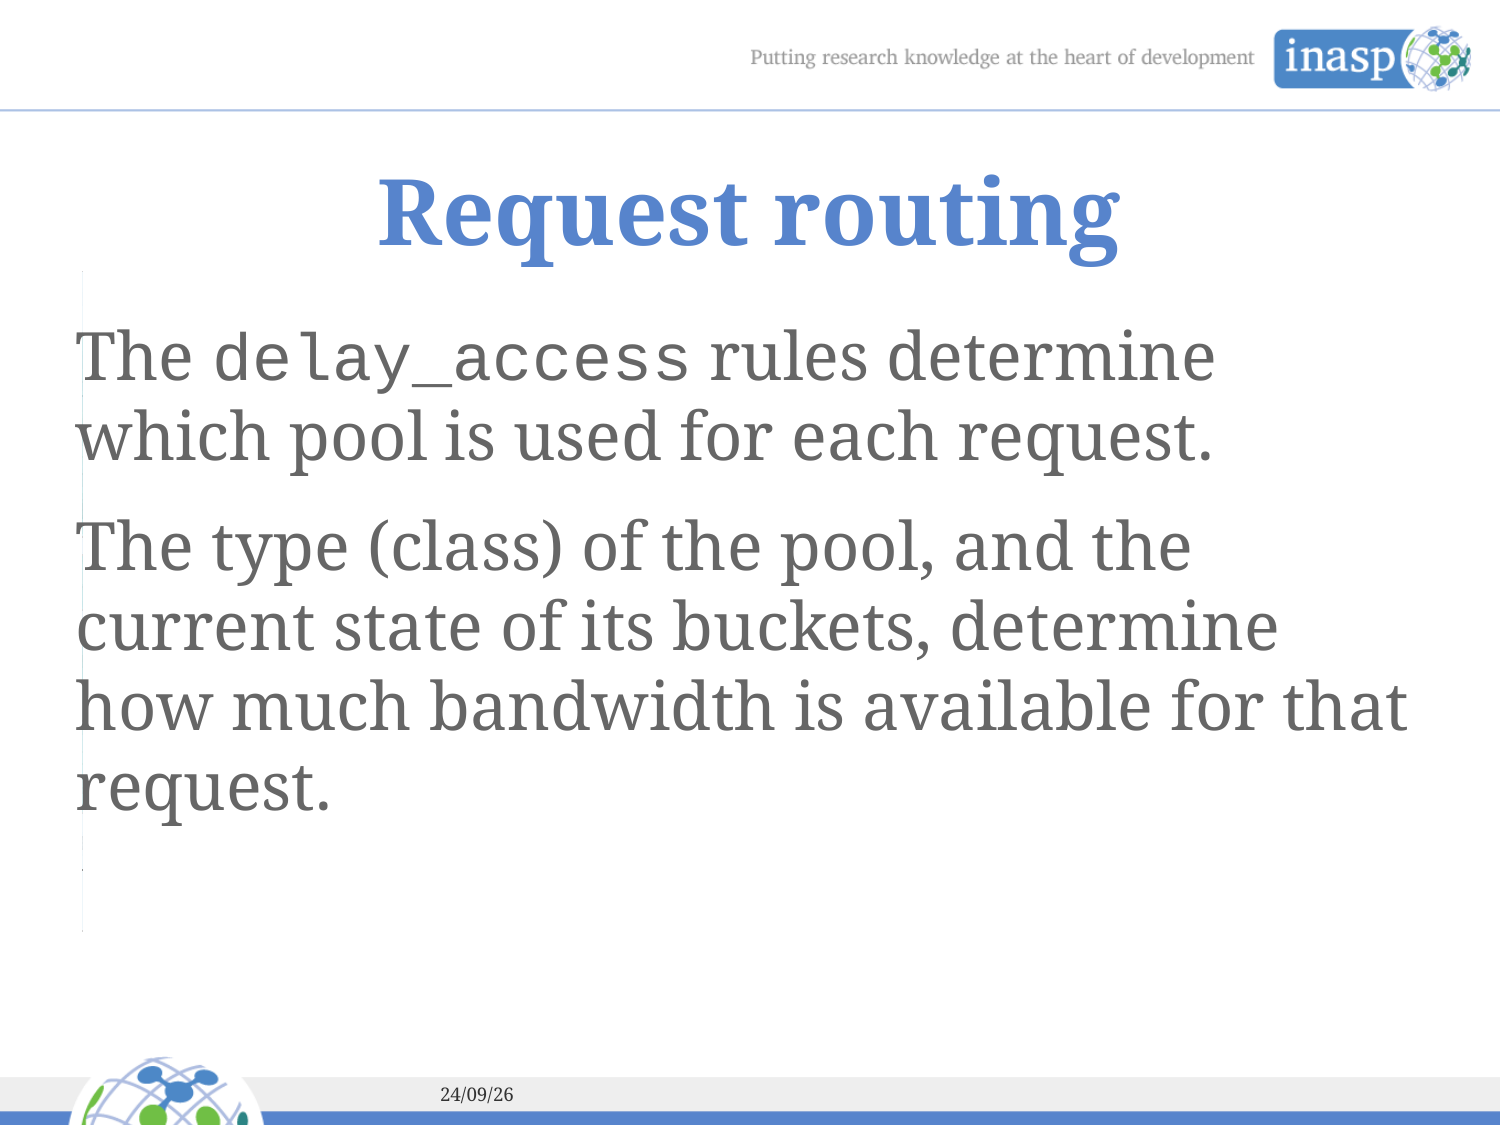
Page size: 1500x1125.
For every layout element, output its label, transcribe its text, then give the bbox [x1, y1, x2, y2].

list The delay_access rules determine which pool is used for each request. The type (class) of the pool, and the current state of its buckets, determine how much bandwidth is available for that request. [75, 313, 1426, 967]
title Request routing [75, 129, 1426, 313]
picture [0, 0, 1500, 1125]
